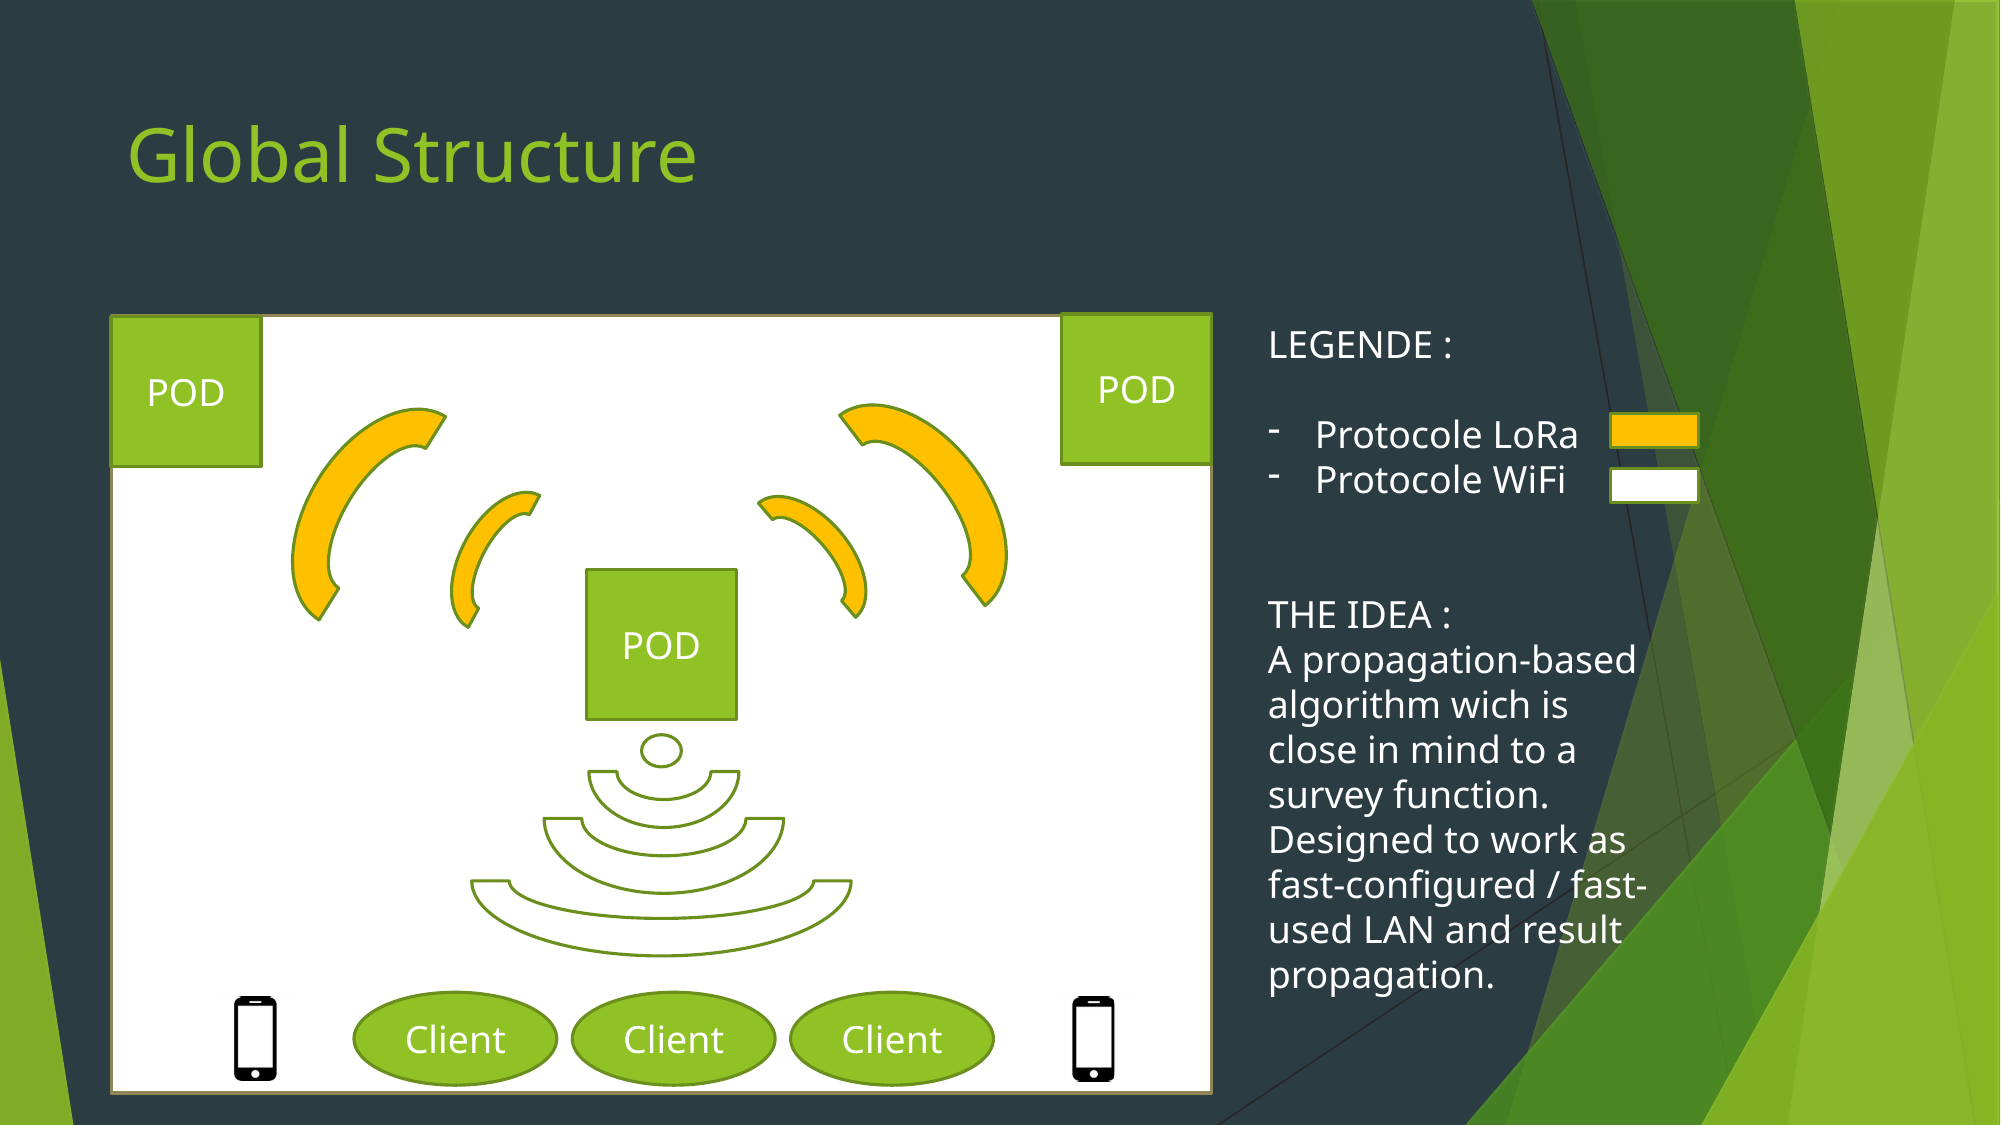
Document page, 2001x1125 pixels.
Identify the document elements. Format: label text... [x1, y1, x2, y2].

text_box Client [572, 992, 776, 1086]
text_box [111, 317, 1212, 1093]
picture [213, 996, 298, 1081]
text_box LEGENDE : Protocole LoRa Protocole WiFi THE IDEA : A propagation-based algorithm wich is close in mind to a survey function. Designed to work as fast-configured / fast-used LAN and result propagation. [1253, 313, 1673, 1004]
text_box Client [353, 992, 557, 1086]
text_box POD [1061, 313, 1212, 464]
picture [1051, 996, 1137, 1082]
text_box POD [586, 569, 737, 720]
text_box [1610, 413, 1699, 448]
text_box POD [111, 316, 261, 467]
text_box Client [790, 992, 994, 1086]
text_box [1610, 468, 1699, 503]
title Global Structure [111, 99, 1350, 317]
